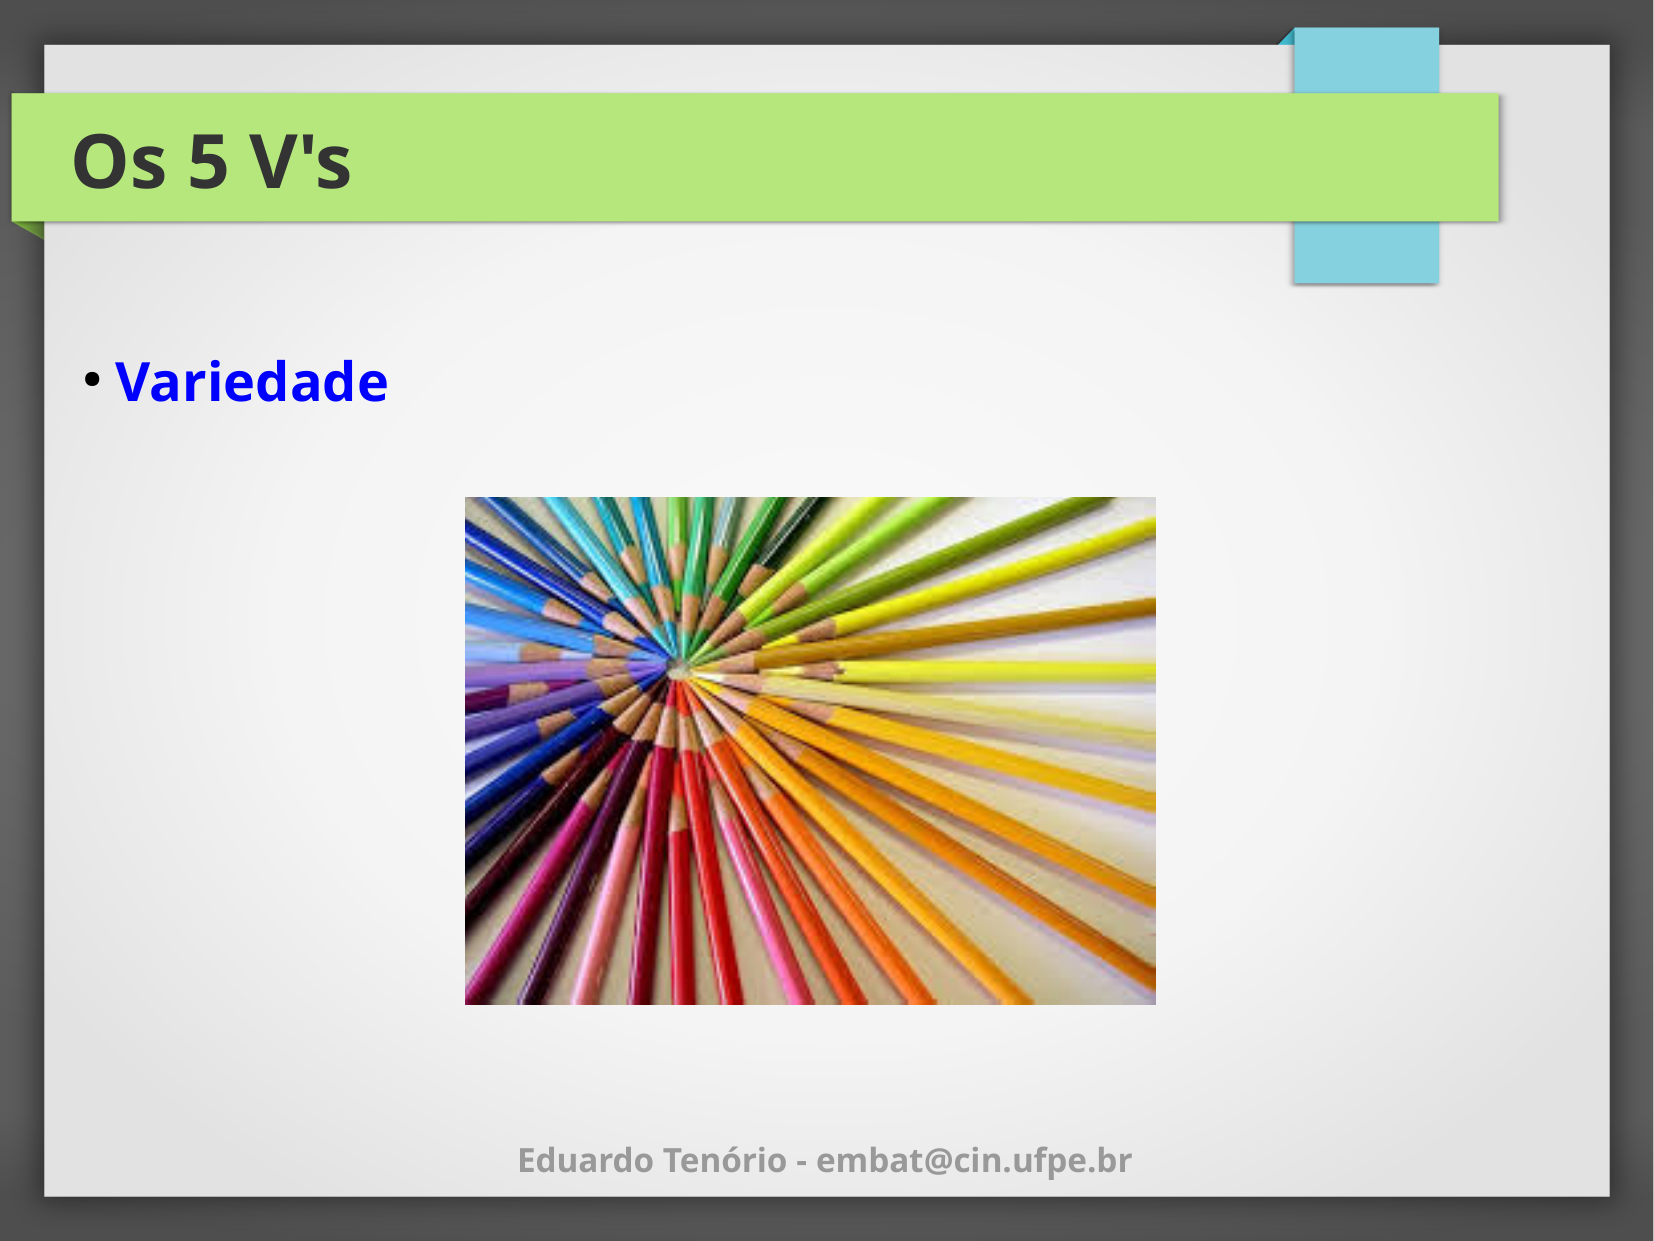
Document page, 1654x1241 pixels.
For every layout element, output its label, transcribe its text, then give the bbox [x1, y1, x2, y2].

title Os 5 V's [70, 97, 1229, 221]
text_box Eduardo Tenório - embat@cin.ufpe.br [45, 1130, 1606, 1201]
list Variedade [82, 343, 1538, 1063]
picture [0, 0, 1654, 1241]
